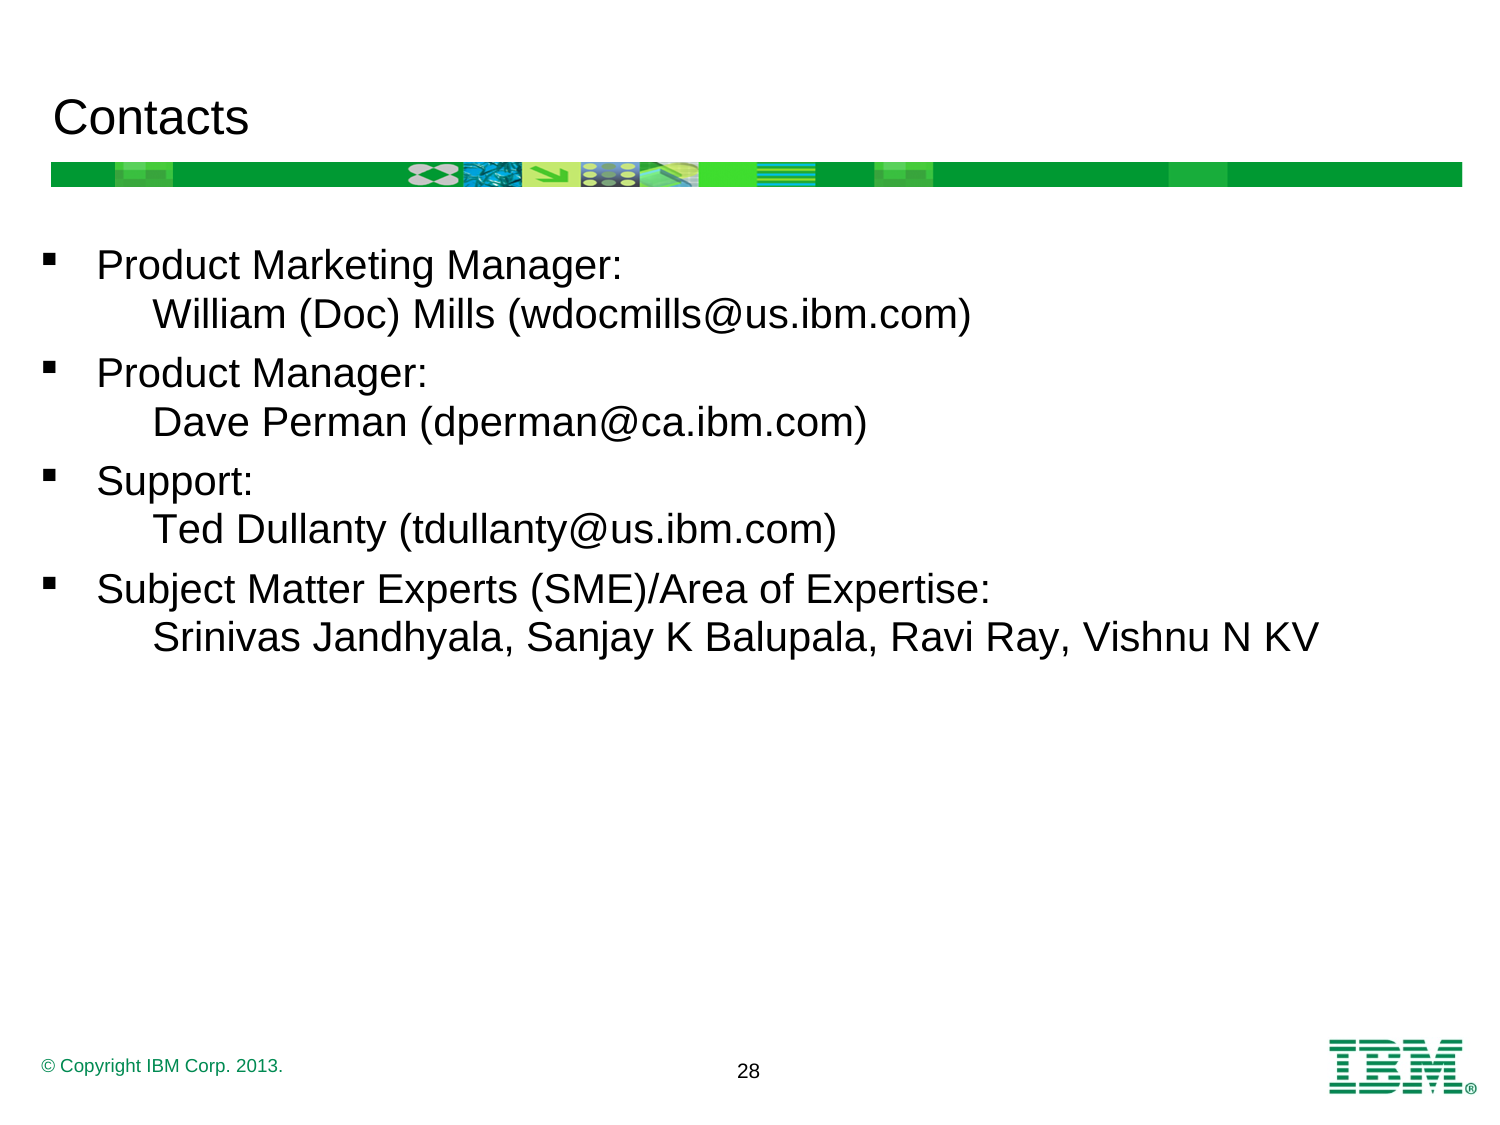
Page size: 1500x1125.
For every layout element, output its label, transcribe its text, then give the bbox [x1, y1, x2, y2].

title Contacts [37, 45, 1388, 188]
picture [1327, 1037, 1479, 1096]
list Product Marketing Manager: William (Doc) Mills (wdocmills@us.ibm.com) Product Manager: Dave Perman (dperman@ca.ibm.com) Support: Ted Dullanty (tdullanty@us.ibm.com) Subject Matter Experts (SME)/Area of Expertise: Srinivas Jandhyala, Sanjay K Balupala, Ravi Ray, Vishnu N KV [24, 231, 1463, 1038]
picture [50, 161, 1463, 189]
